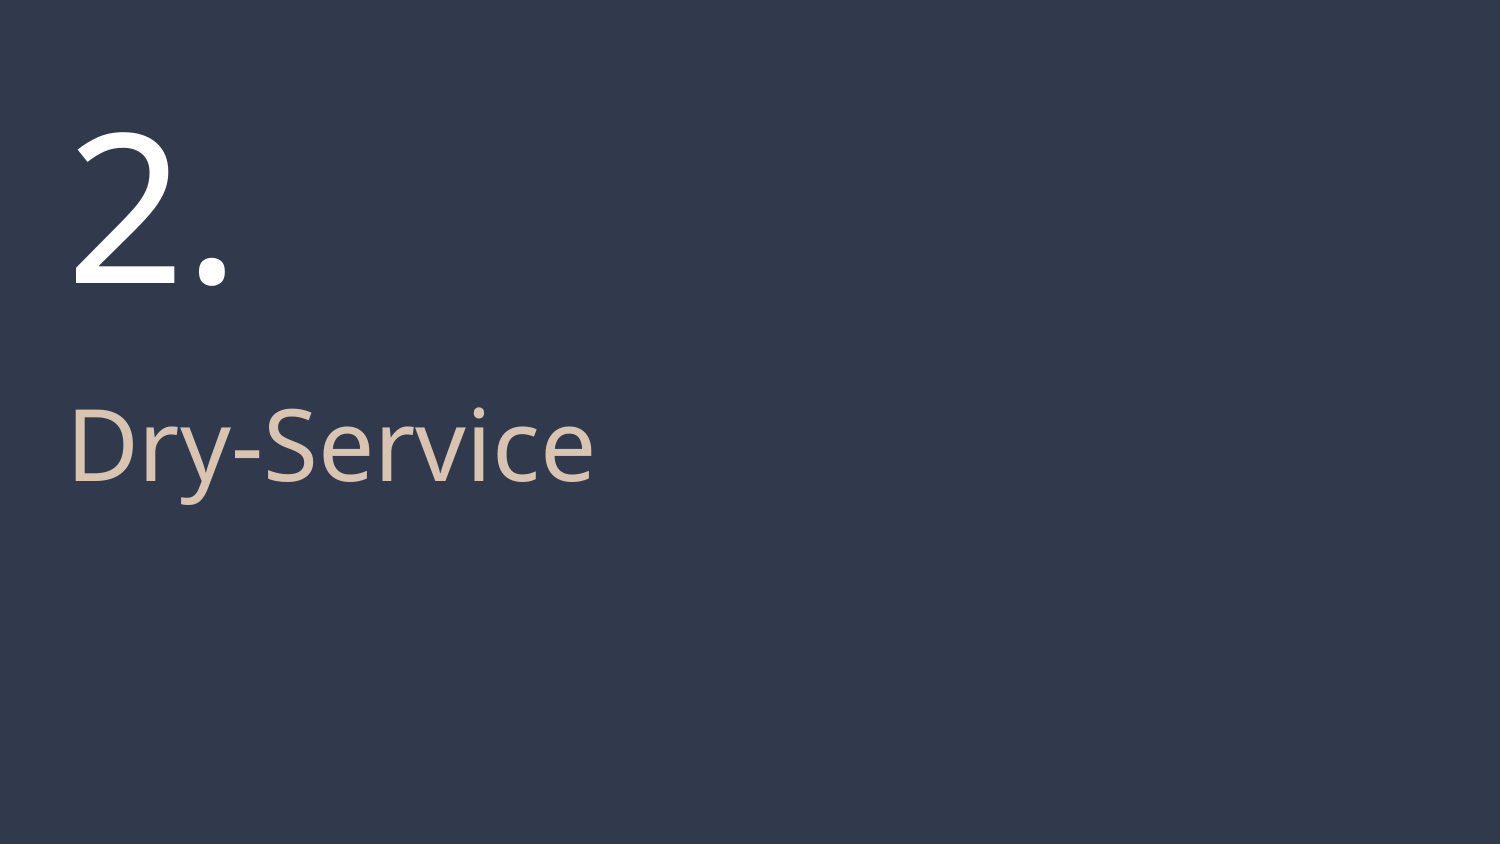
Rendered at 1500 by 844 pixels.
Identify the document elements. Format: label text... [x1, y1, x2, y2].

list Dry-Service [51, 348, 927, 503]
title 2. [51, 136, 927, 341]
